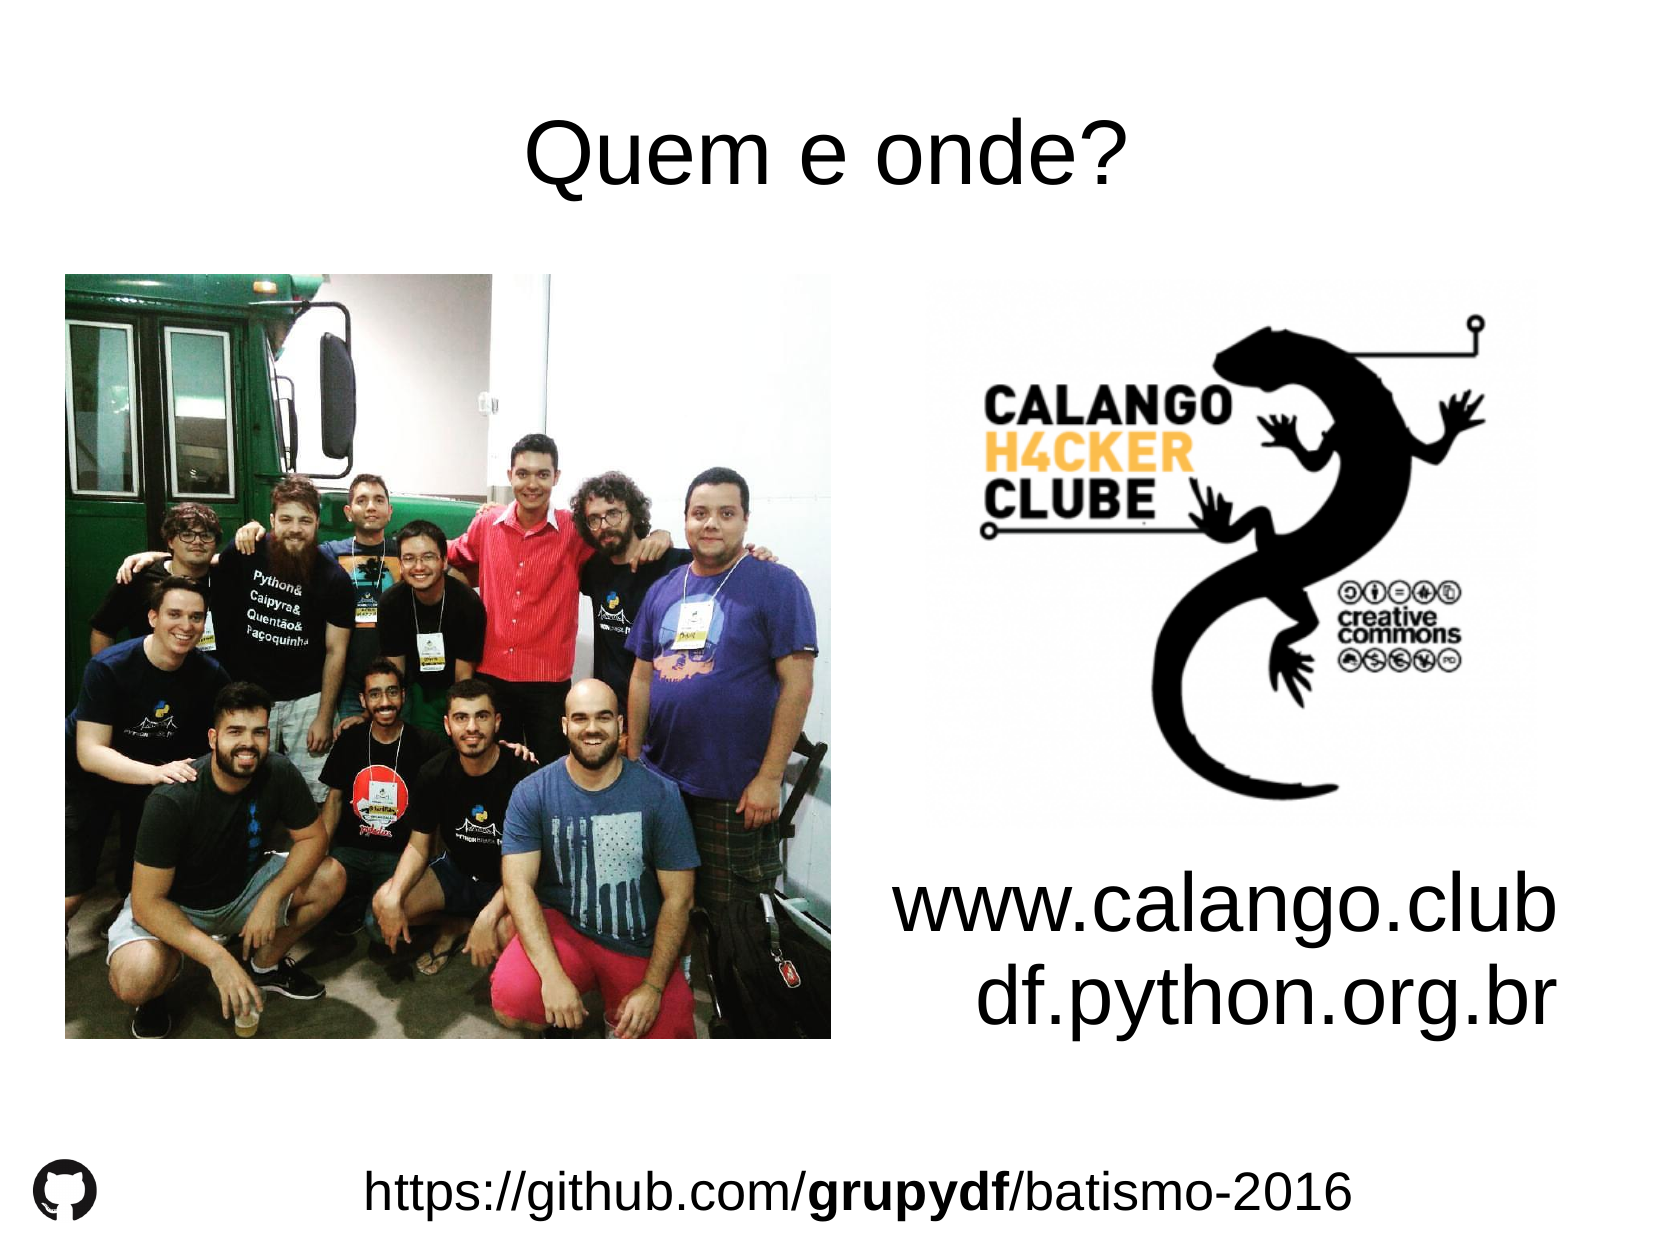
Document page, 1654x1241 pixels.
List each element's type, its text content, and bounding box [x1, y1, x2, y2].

title Quem e onde? [82, 49, 1571, 257]
picture [925, 279, 1538, 829]
picture [65, 274, 831, 1040]
text_box https://github.com/grupydf/batismo-2016 [106, 1153, 1612, 1241]
text_box www.calango.club df.python.org.br [877, 848, 1623, 1101]
picture [29, 1157, 99, 1223]
